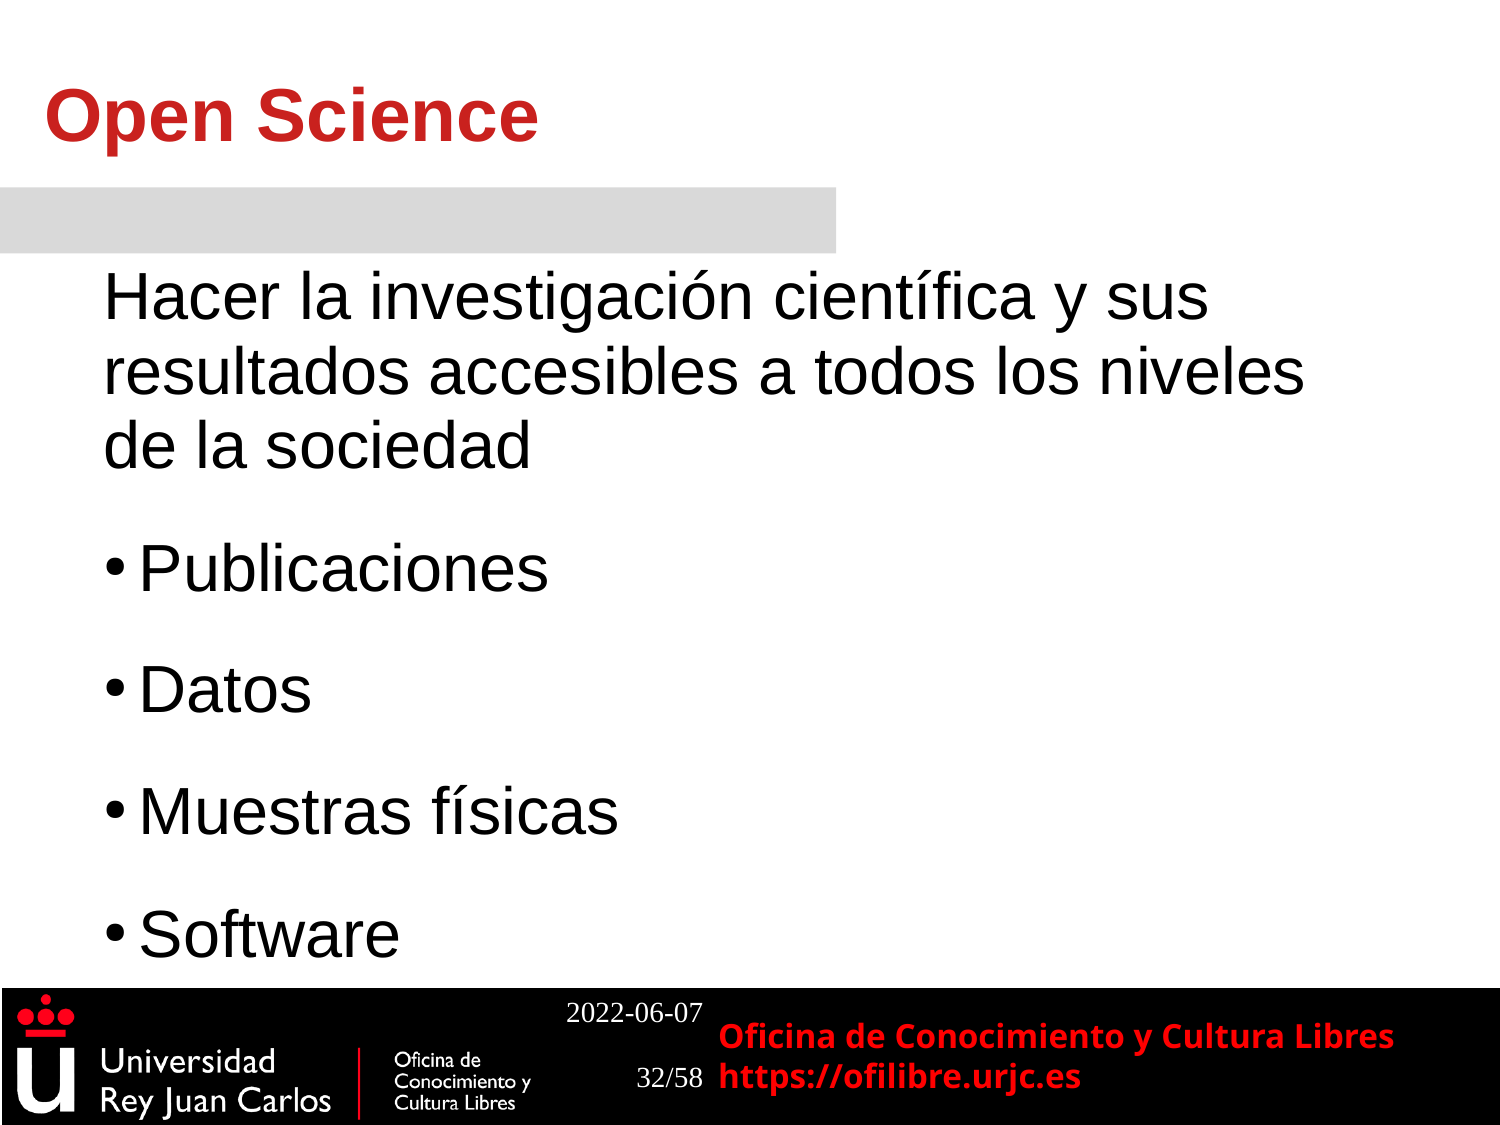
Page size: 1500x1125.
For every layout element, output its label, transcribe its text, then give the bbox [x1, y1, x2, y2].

picture [17, 994, 531, 1120]
title [75, 7, 1425, 196]
text_box Hacer la investigación científica y sus resultados accesibles a todos los niveles de la sociedad Publicaciones Datos Muestras físicas Software [88, 251, 1396, 979]
text_box Open Science [30, 66, 1036, 249]
